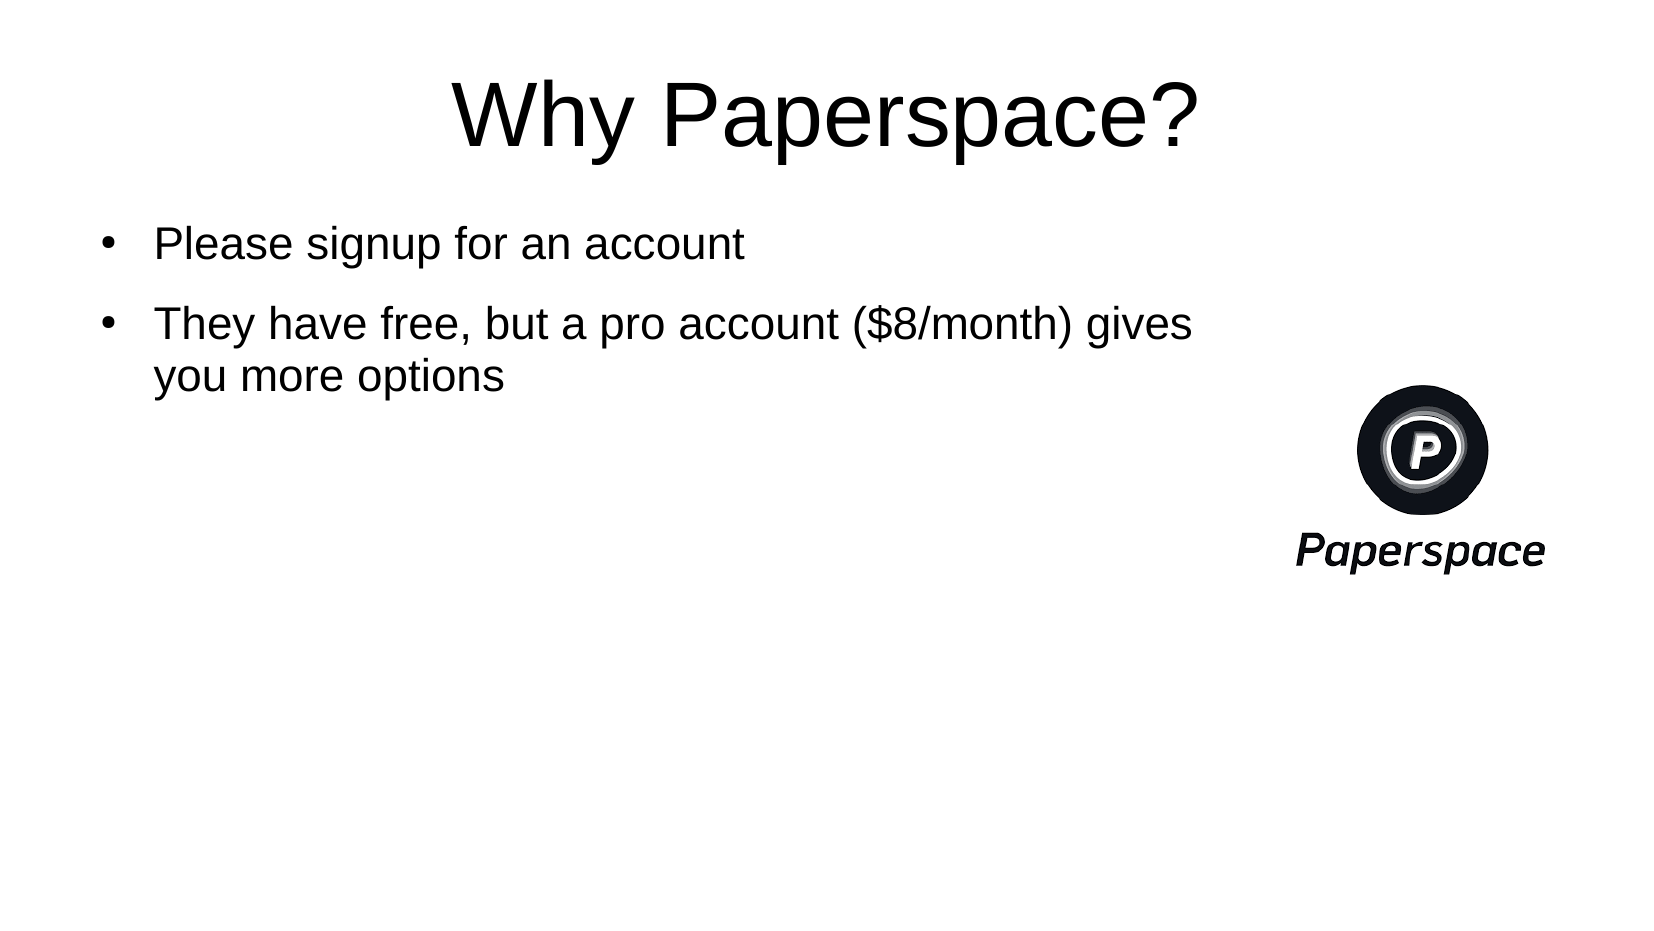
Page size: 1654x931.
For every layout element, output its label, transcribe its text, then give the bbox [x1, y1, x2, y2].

picture [1290, 364, 1558, 575]
title Why Paperspace? [82, 37, 1571, 193]
list Please signup for an account They have free, but a pro account ($8/month) gives you more options [82, 217, 1280, 758]
